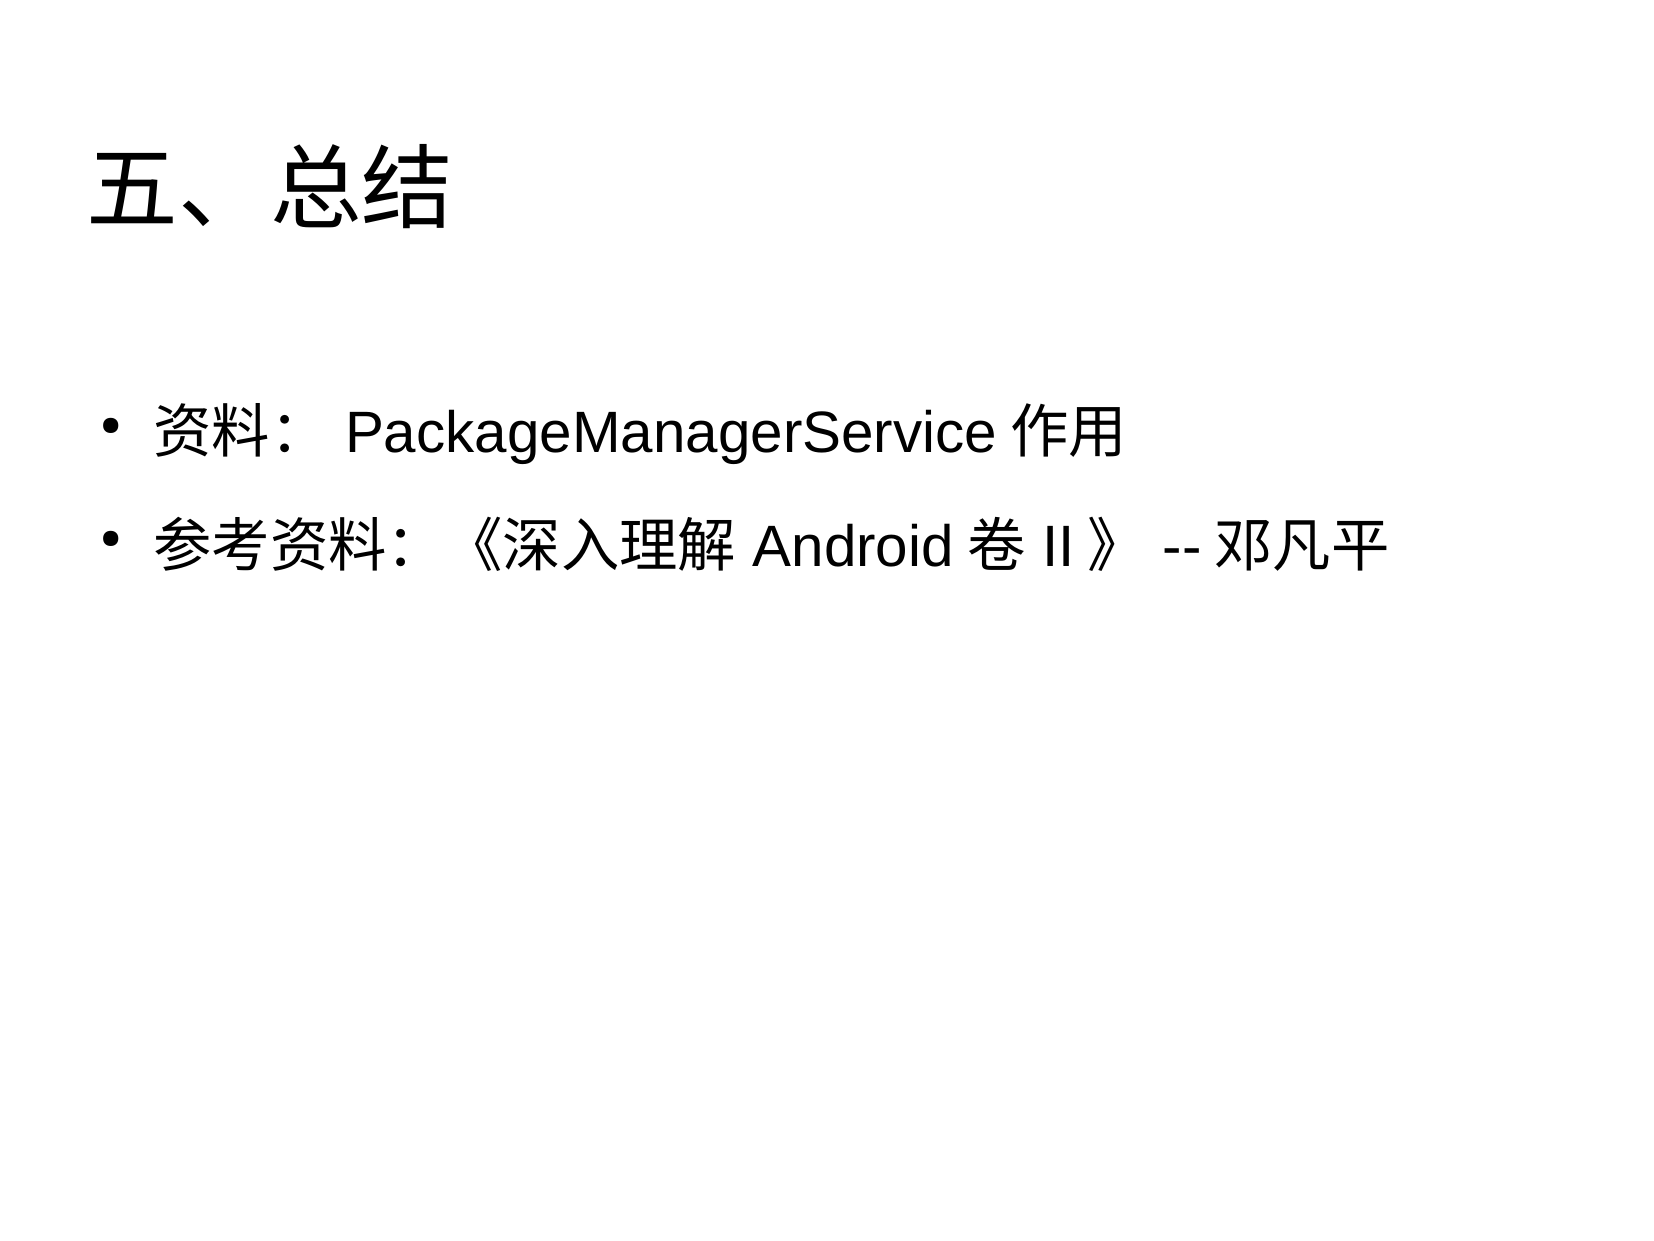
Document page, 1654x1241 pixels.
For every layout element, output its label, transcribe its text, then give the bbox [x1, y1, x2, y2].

title 五、总结 [86, 77, 1576, 286]
list 资料：PackageManagerService作用 参考资料：《深入理解Android卷II》--邓凡平 [82, 290, 1538, 1010]
